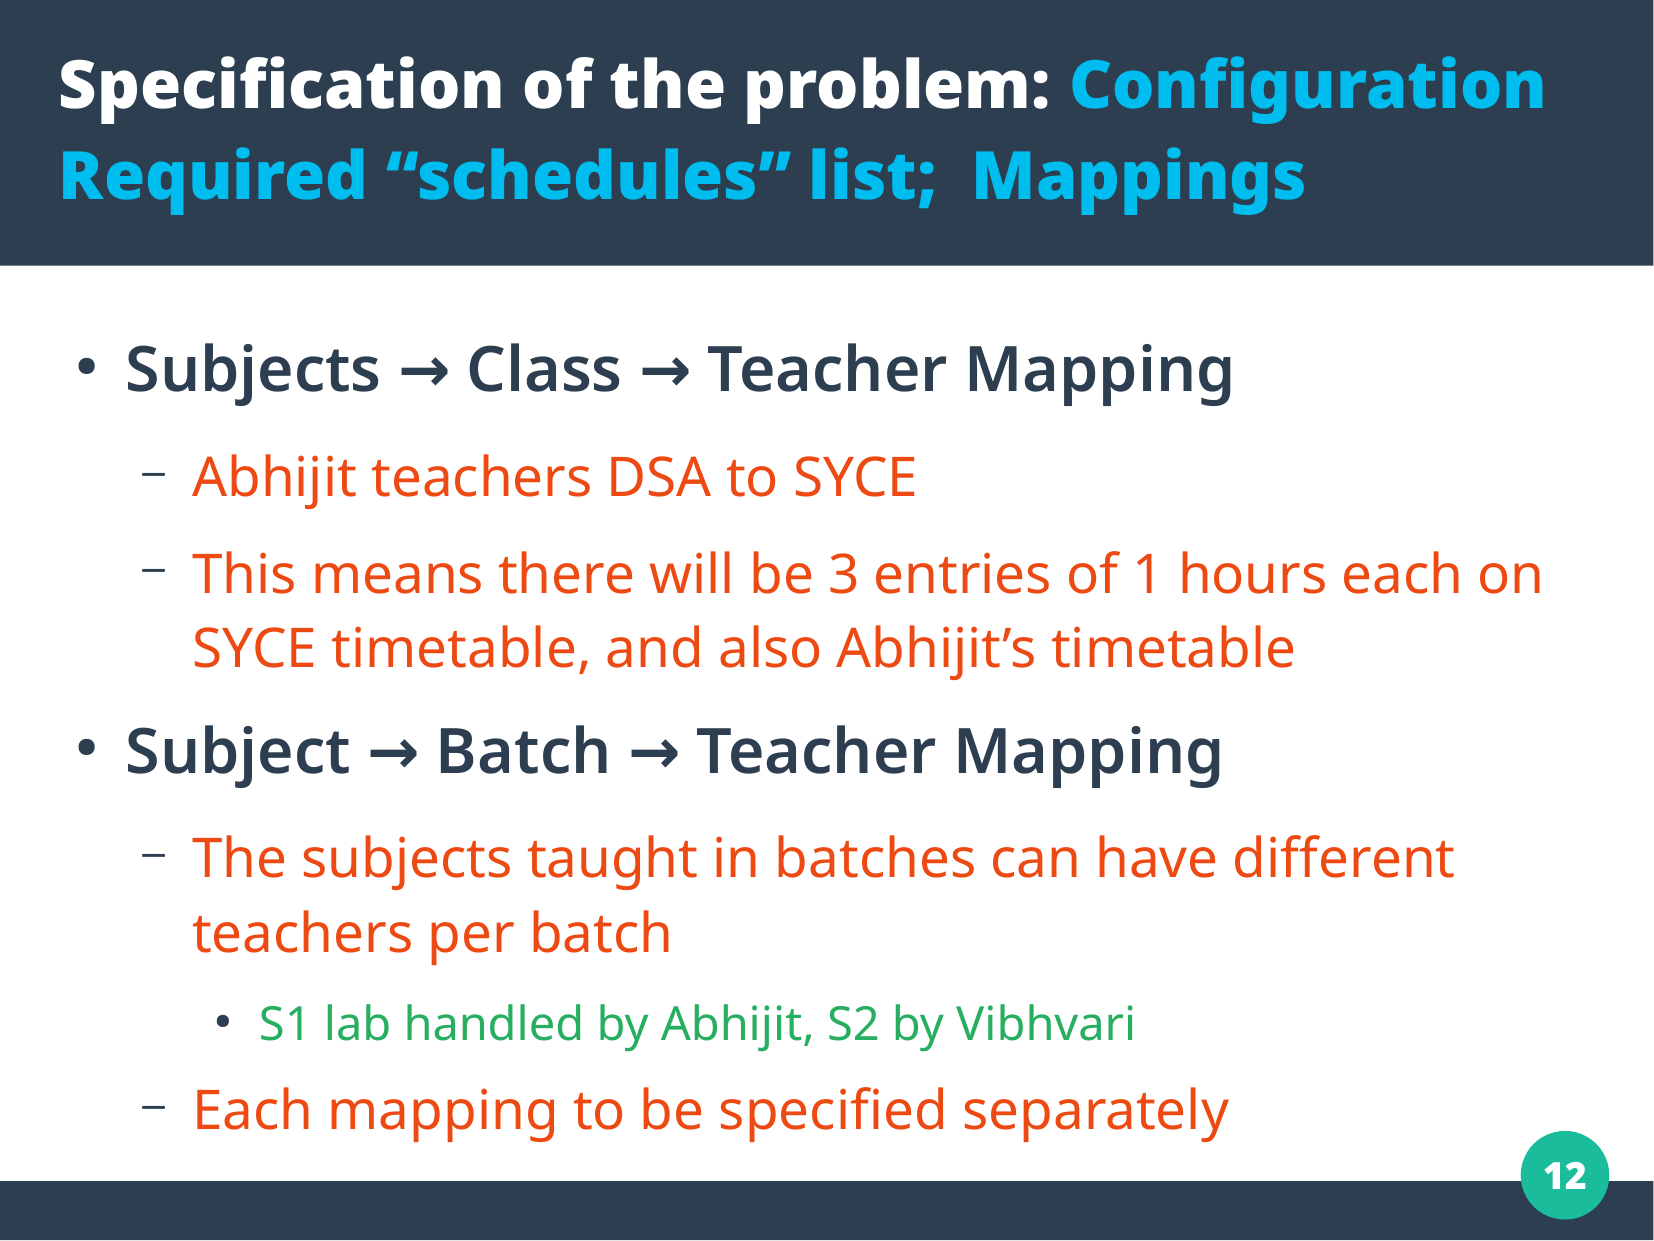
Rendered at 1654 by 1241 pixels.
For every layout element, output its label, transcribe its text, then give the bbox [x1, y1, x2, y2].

title Specification of the problem: Configuration Required “schedules” list; Mappings [59, 37, 1595, 195]
list Subjects → Class → Teacher Mapping Abhijit teachers DSA to SYCE This means there will be 3 entries of 1 hours each on SYCE timetable, and also Abhijit’s timetable Subject → Batch → Teacher Mapping The subjects taught in batches can have different teachers per batch S1 lab handled by Abhijit, S2 by Vibhvari Each mapping to be specified separately [59, 324, 1595, 1152]
